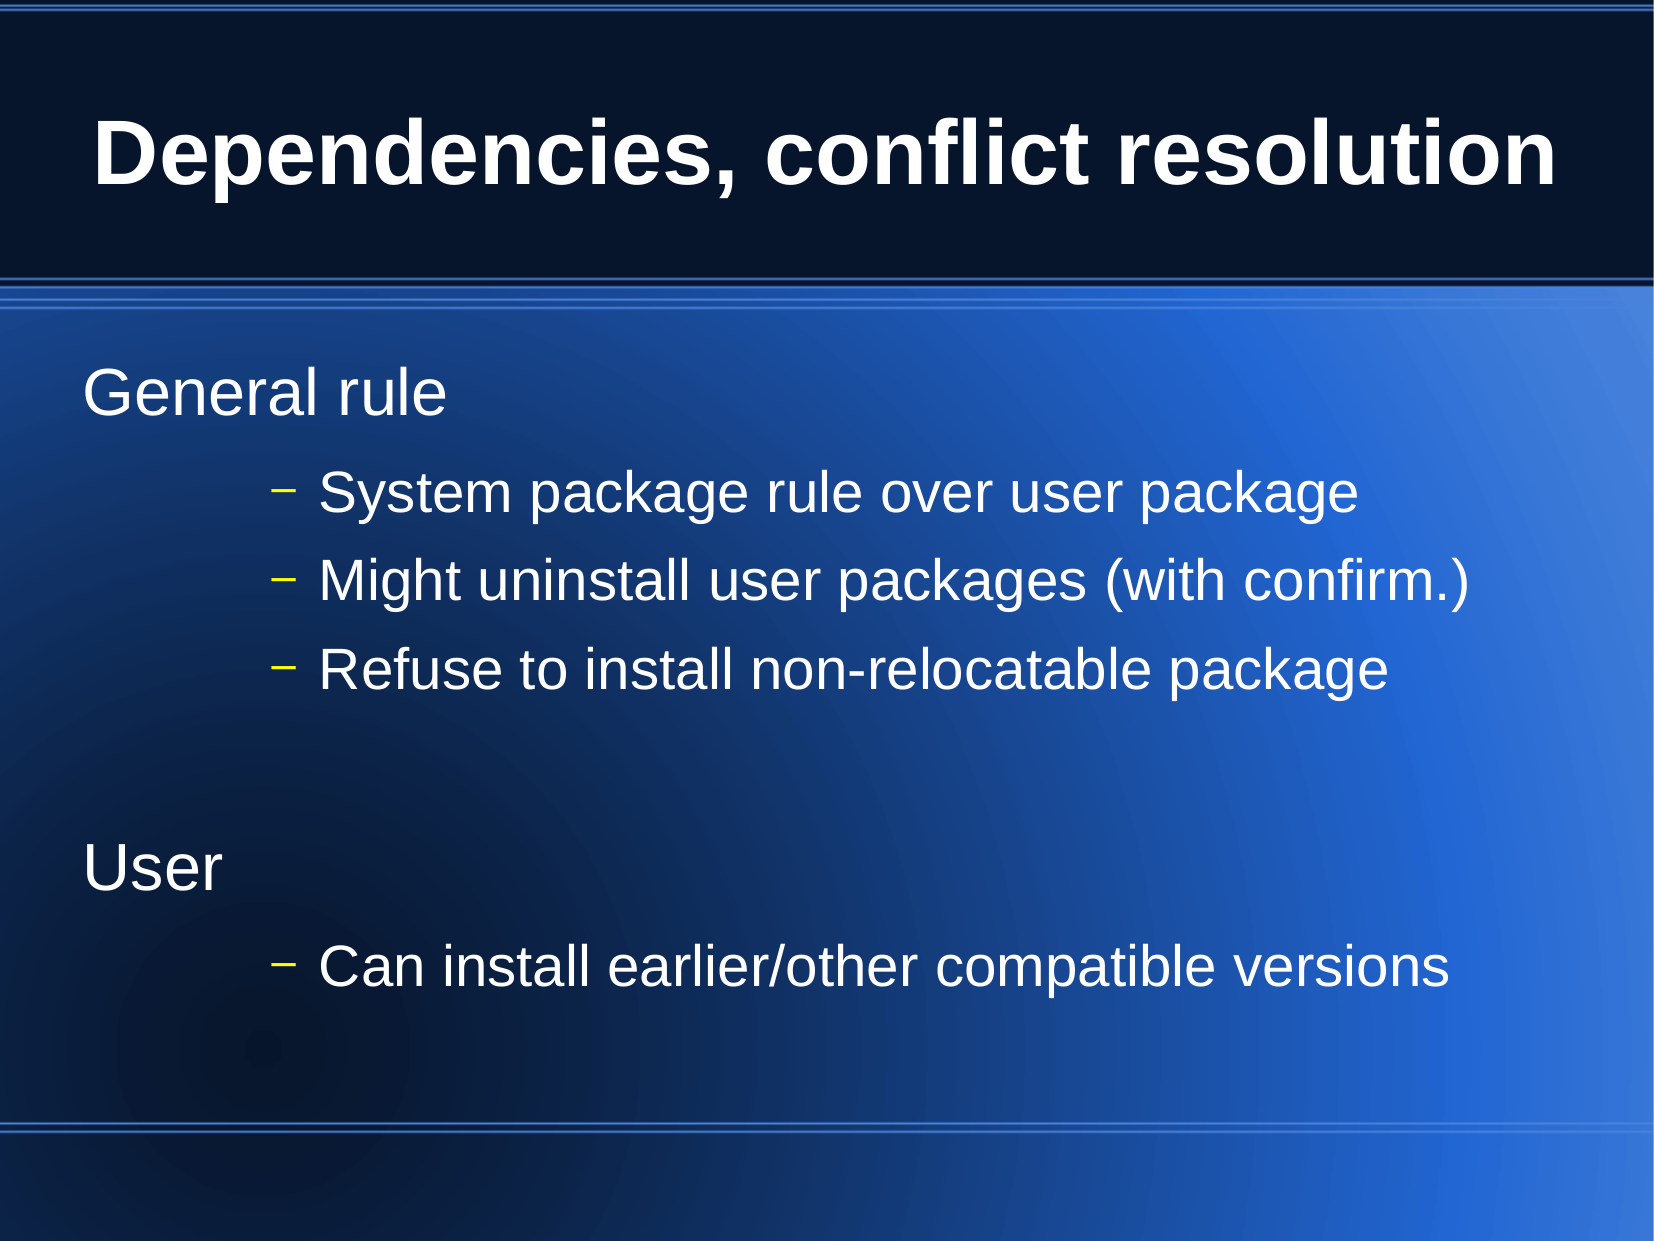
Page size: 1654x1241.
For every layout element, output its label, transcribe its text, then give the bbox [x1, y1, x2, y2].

list General rule System package rule over user package Might uninstall user packages (with confirm.) Refuse to install non-relocatable package User Can install earlier/other compatible versions [82, 355, 1571, 1159]
picture [0, 0, 1654, 1241]
title Dependencies, conflict resolution [82, 56, 1571, 250]
